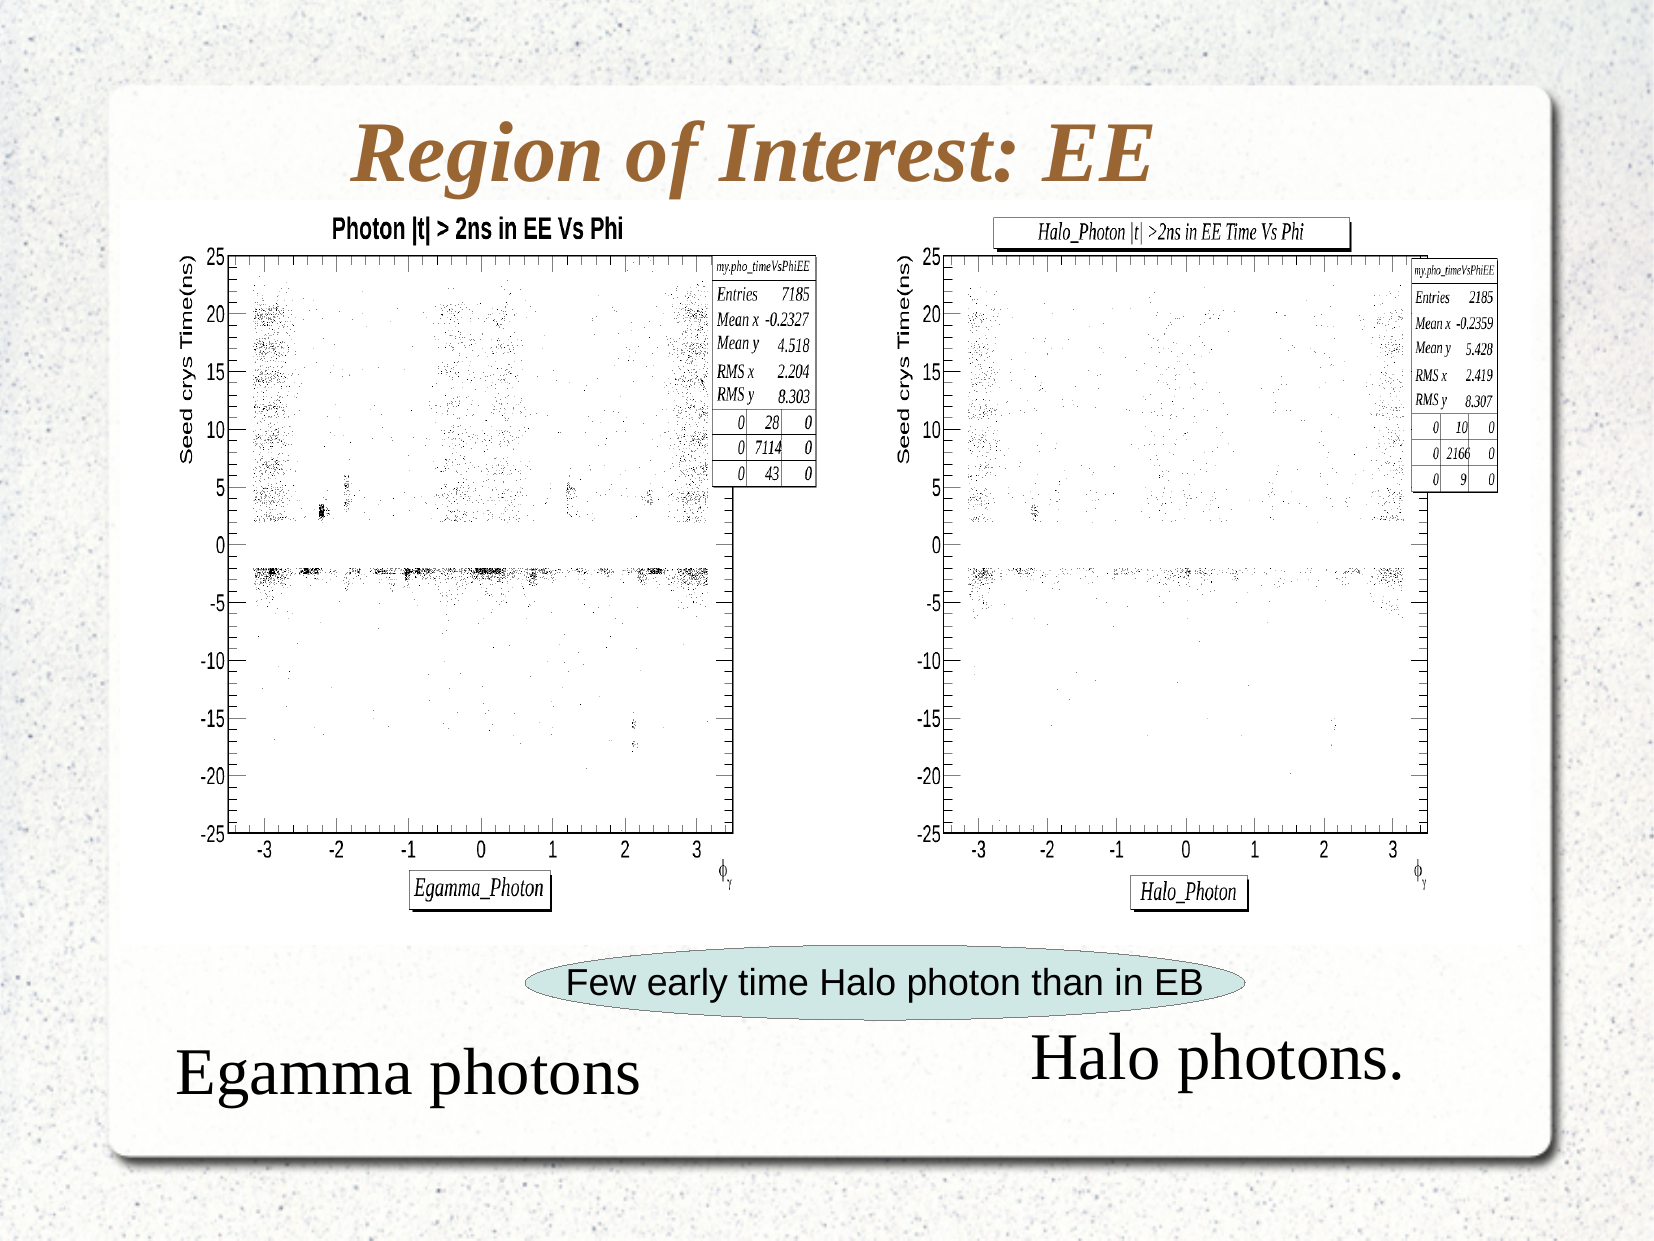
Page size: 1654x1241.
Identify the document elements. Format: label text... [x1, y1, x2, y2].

title Region of Interest: EE [270, 105, 1261, 200]
list Halo photons. [960, 1020, 1486, 1095]
text_box Few early time Halo photon than in EB [525, 946, 1246, 1021]
list Egamma photons [105, 1035, 648, 1110]
picture [0, 0, 1654, 1241]
